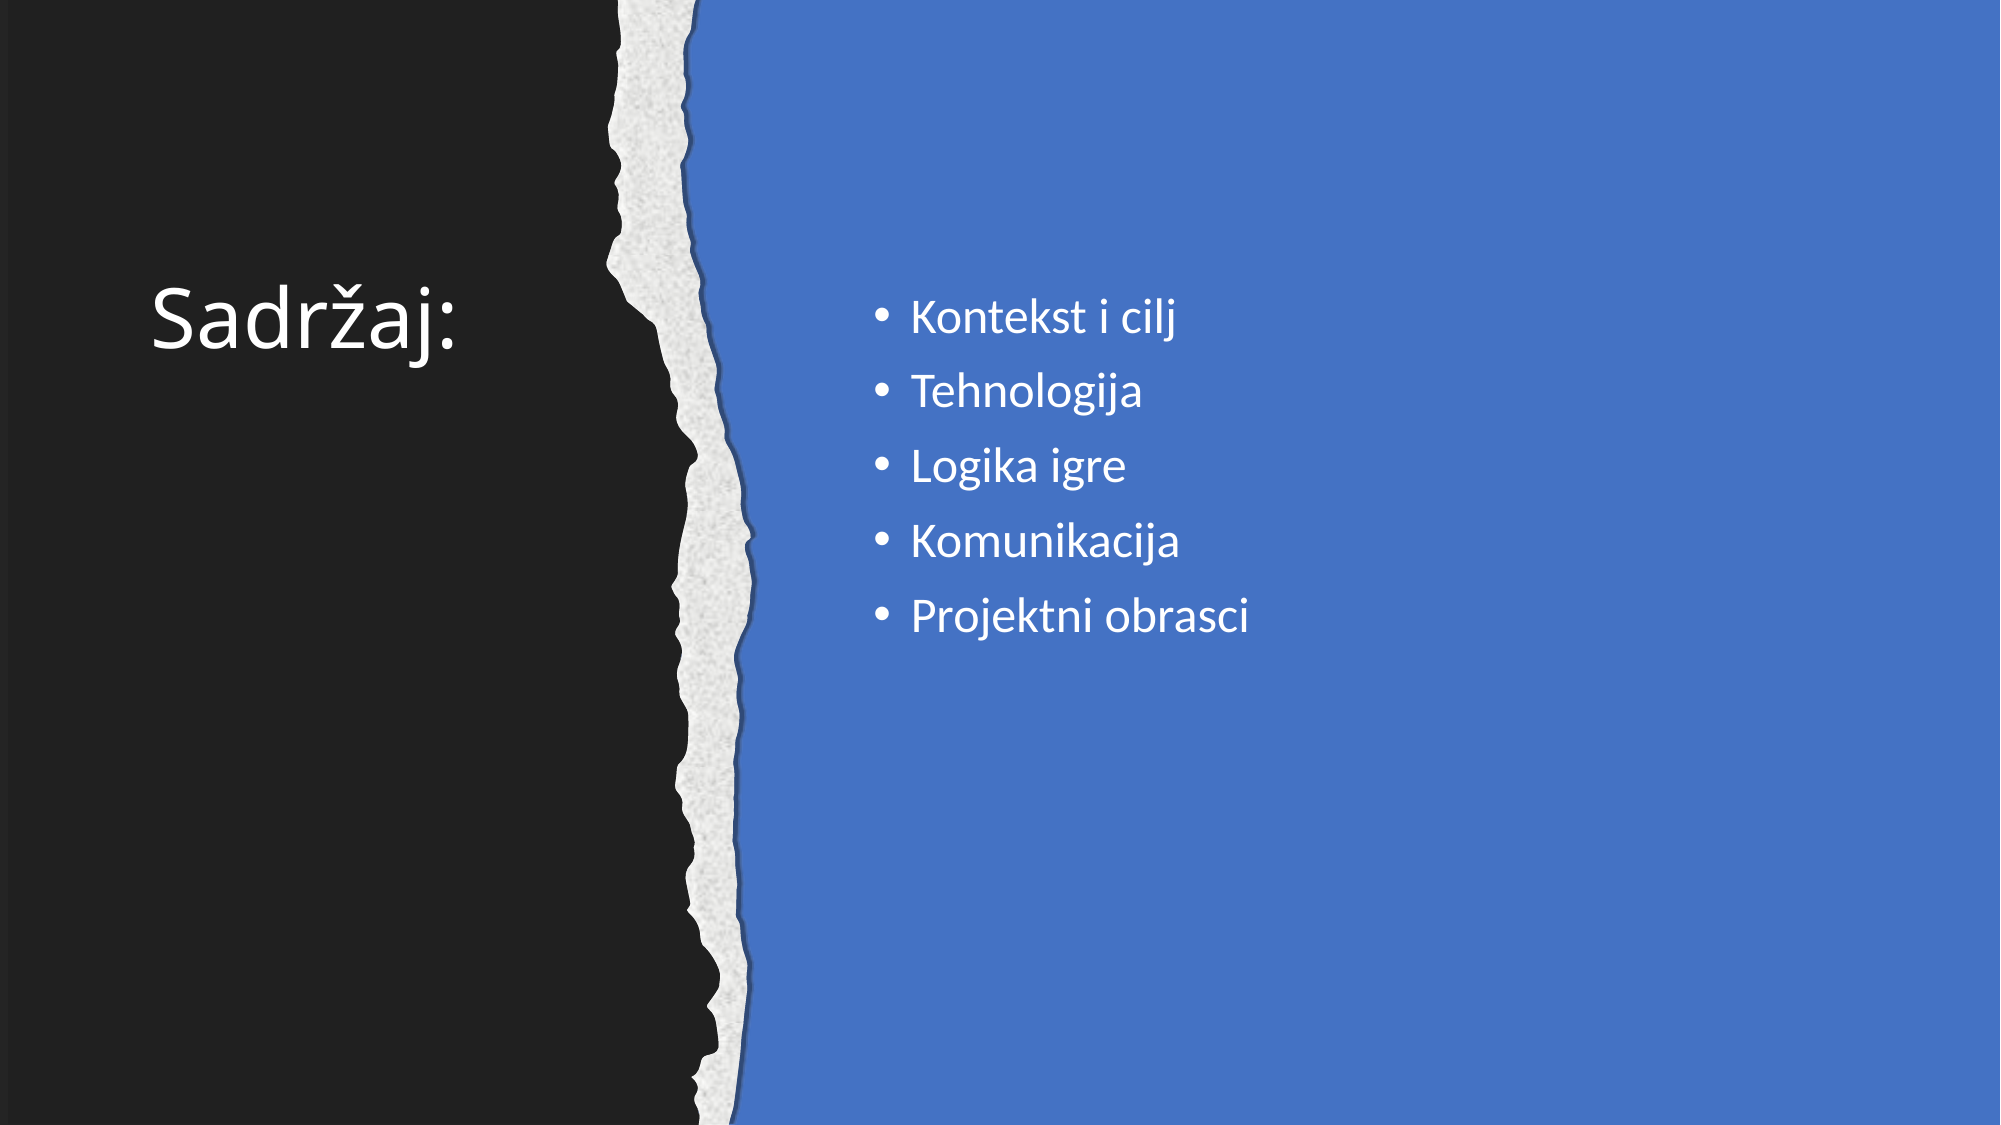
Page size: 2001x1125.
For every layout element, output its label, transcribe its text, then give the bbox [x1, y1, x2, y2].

title Sadržaj: [135, 269, 572, 797]
text_box [0, 0, 2000, 1125]
list Kontekst i cilj Tehnologija Logika igre Komunikacija Projektni obrasci [858, 282, 1866, 931]
